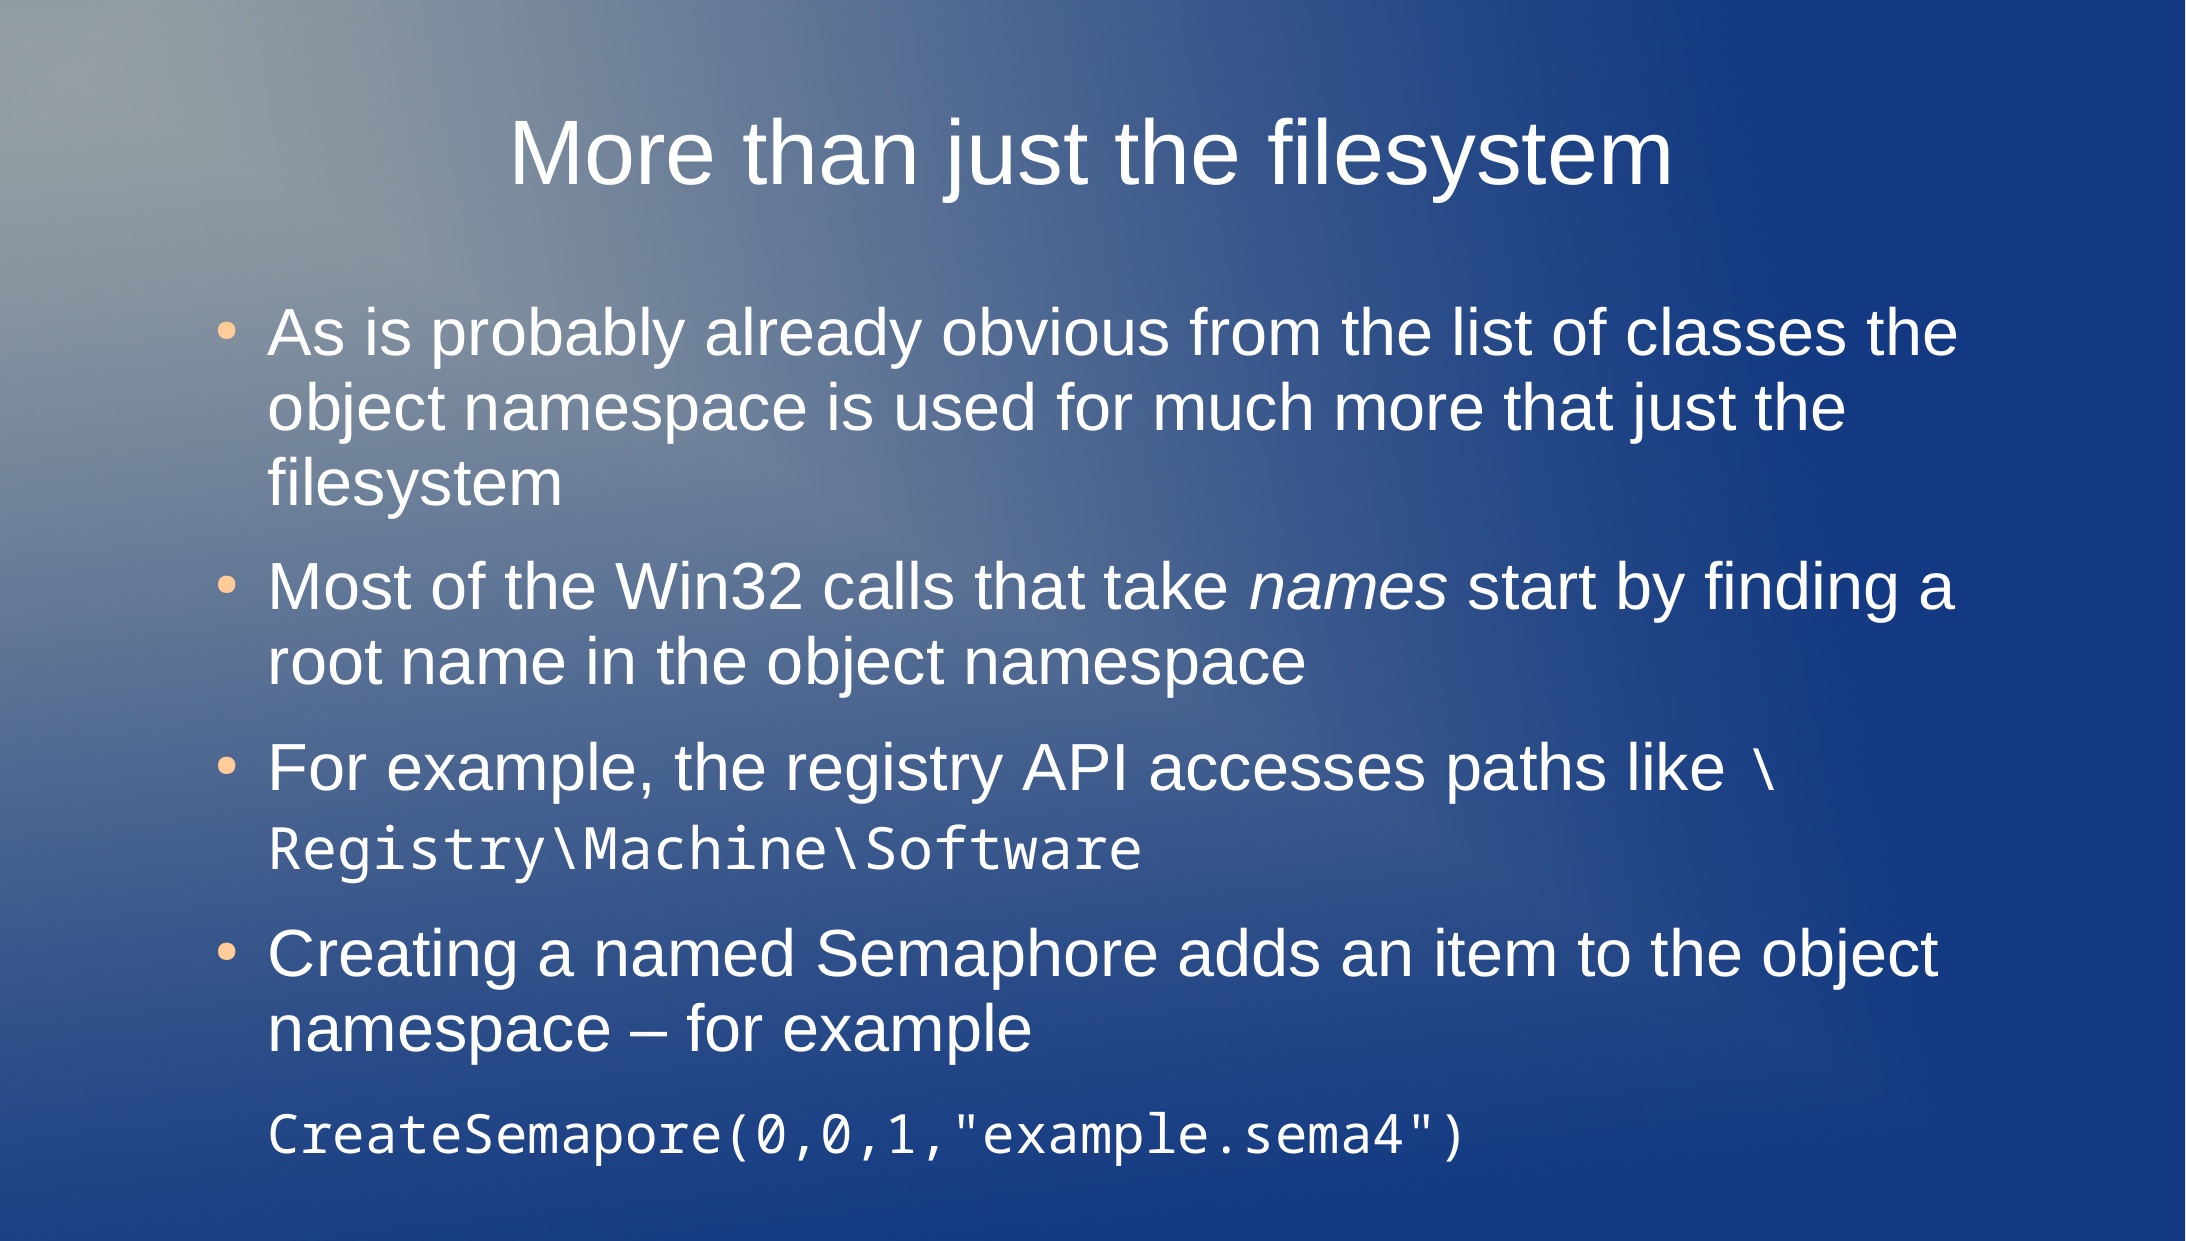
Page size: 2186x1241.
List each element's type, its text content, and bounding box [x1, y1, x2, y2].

title More than just the filesystem [109, 49, 2076, 257]
list As is probably already obvious from the list of classes the object namespace is used for much more that just the filesystem Most of the Win32 calls that take names start by finding a root name in the object namespace For example, the registry API accesses paths like \Registry\Machine\Software Creating a named Semaphore adds an item to the object namespace – for example CreateSemapore(0,0,1,"example.sema4") [197, 295, 2022, 1229]
picture [0, 0, 2186, 1241]
